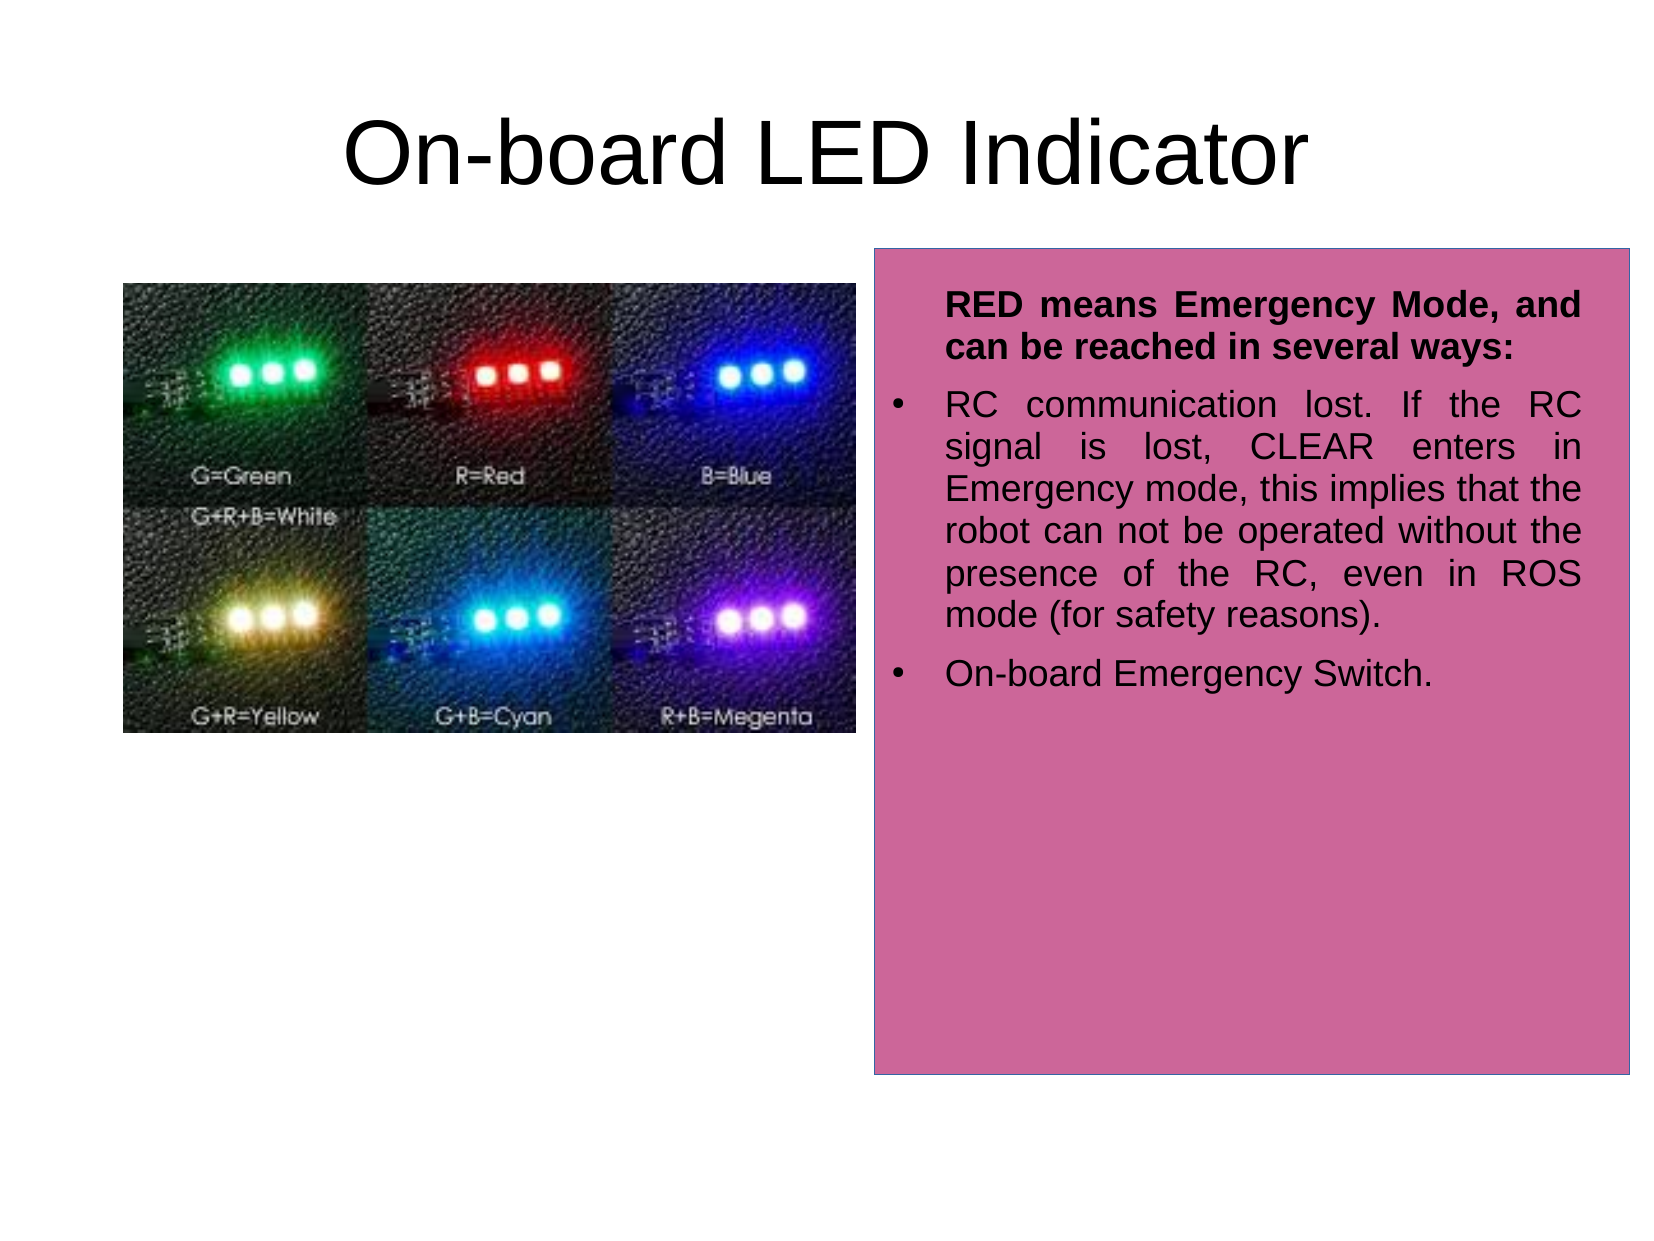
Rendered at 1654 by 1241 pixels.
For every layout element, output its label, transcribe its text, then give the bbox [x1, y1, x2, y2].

picture [123, 283, 856, 733]
title On-board LED Indicator [82, 49, 1571, 257]
text_box [874, 248, 1630, 1075]
list RED means Emergency Mode, and can be reached in several ways: RC communication lost. If the RC signal is lost, CLEAR enters in Emergency mode, this implies that the robot can not be operated without the presence of the RC, even in ROS mode (for safety reasons). On-board Emergency Switch. [874, 283, 1583, 1003]
